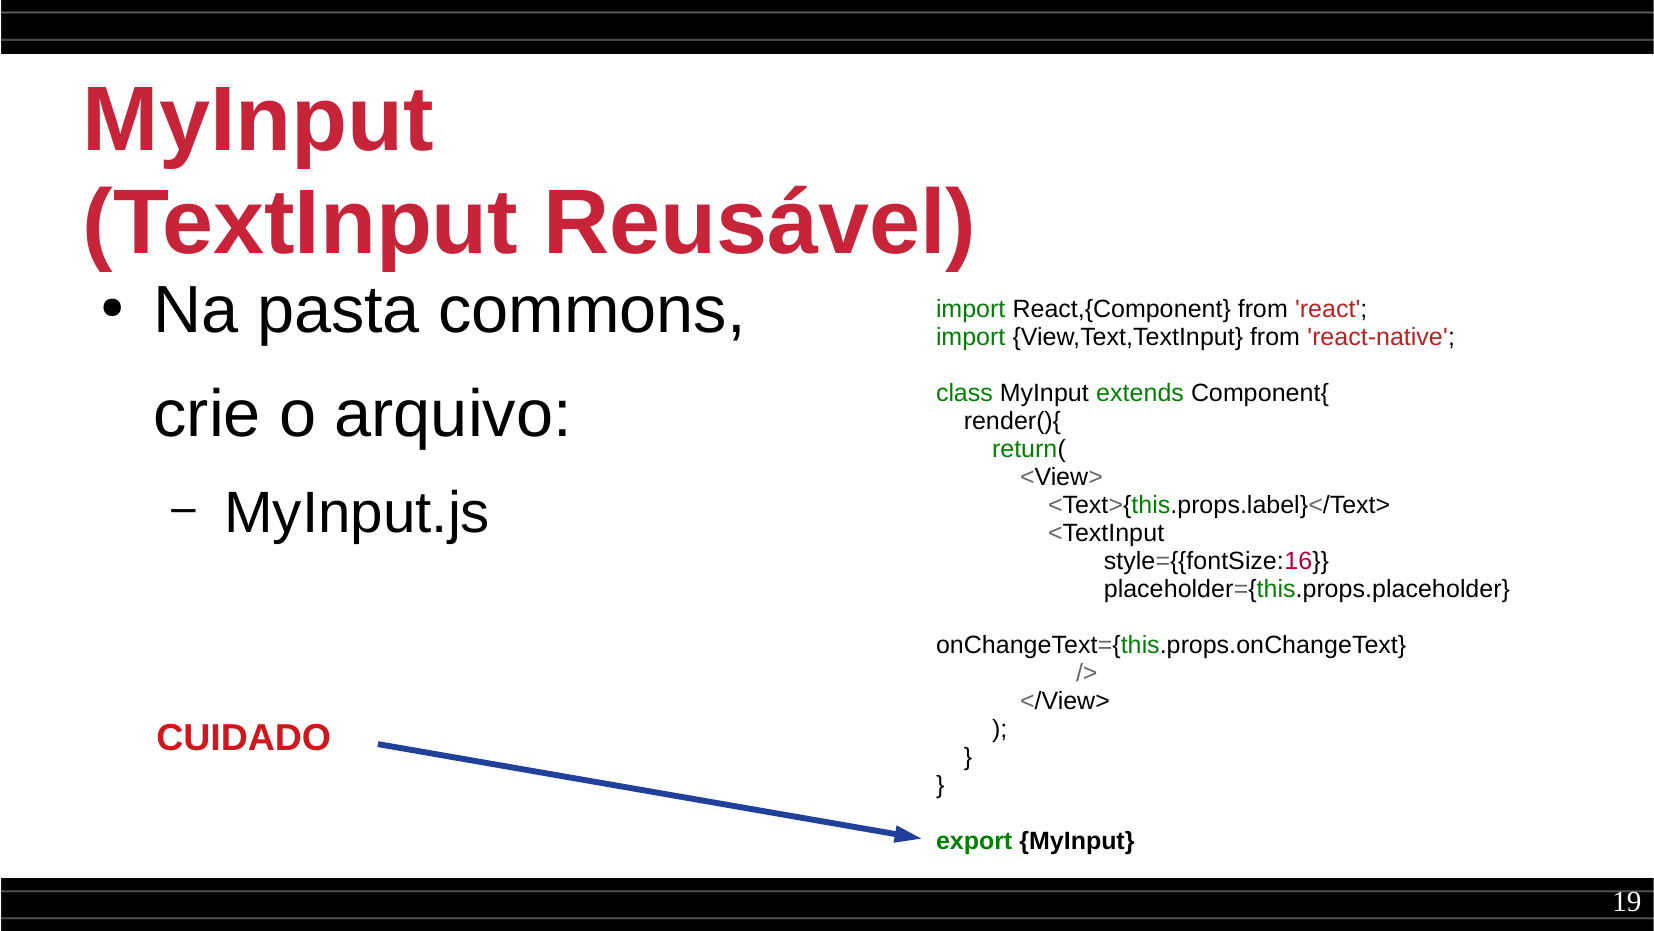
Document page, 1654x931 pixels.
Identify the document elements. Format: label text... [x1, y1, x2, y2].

title MyInput (TextInput Reusável) [82, 67, 1571, 271]
list Na pasta commons, crie o arquivo: MyInput.js [82, 271, 1571, 758]
text_box import React,{Component} from 'react'; import {View,Text,TextInput} from 'react-native'; class MyInput extends Component{ render(){ return( <View> <Text>{this.props.label}</Text> <TextInput style={{fontSize:16}} placeholder={this.props.placeholder} onChangeText={this.props.onChangeText} /> </View> ); } } export {MyInput} [921, 287, 1548, 863]
picture [1, 0, 1654, 54]
picture [1, 878, 1654, 931]
text_box CUIDADO [141, 708, 347, 766]
